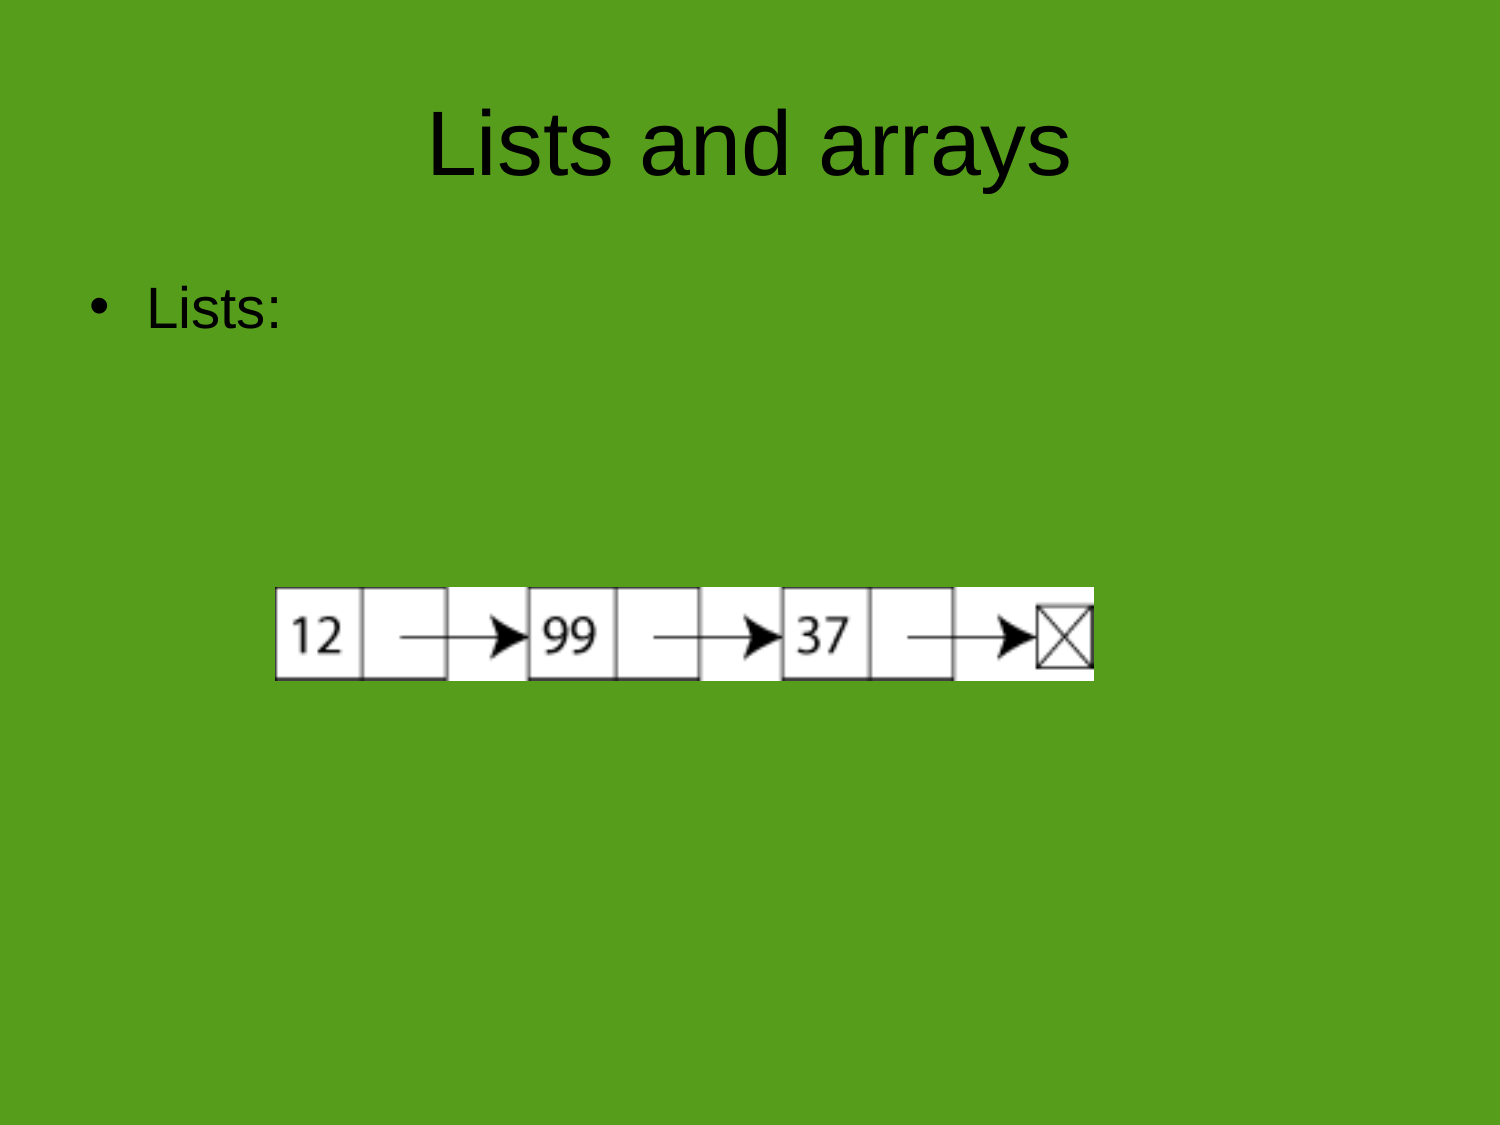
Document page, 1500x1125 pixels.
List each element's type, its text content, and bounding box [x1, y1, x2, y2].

title Lists and arrays [75, 45, 1426, 233]
picture [275, 587, 1094, 681]
list Lists: [75, 262, 1426, 750]
